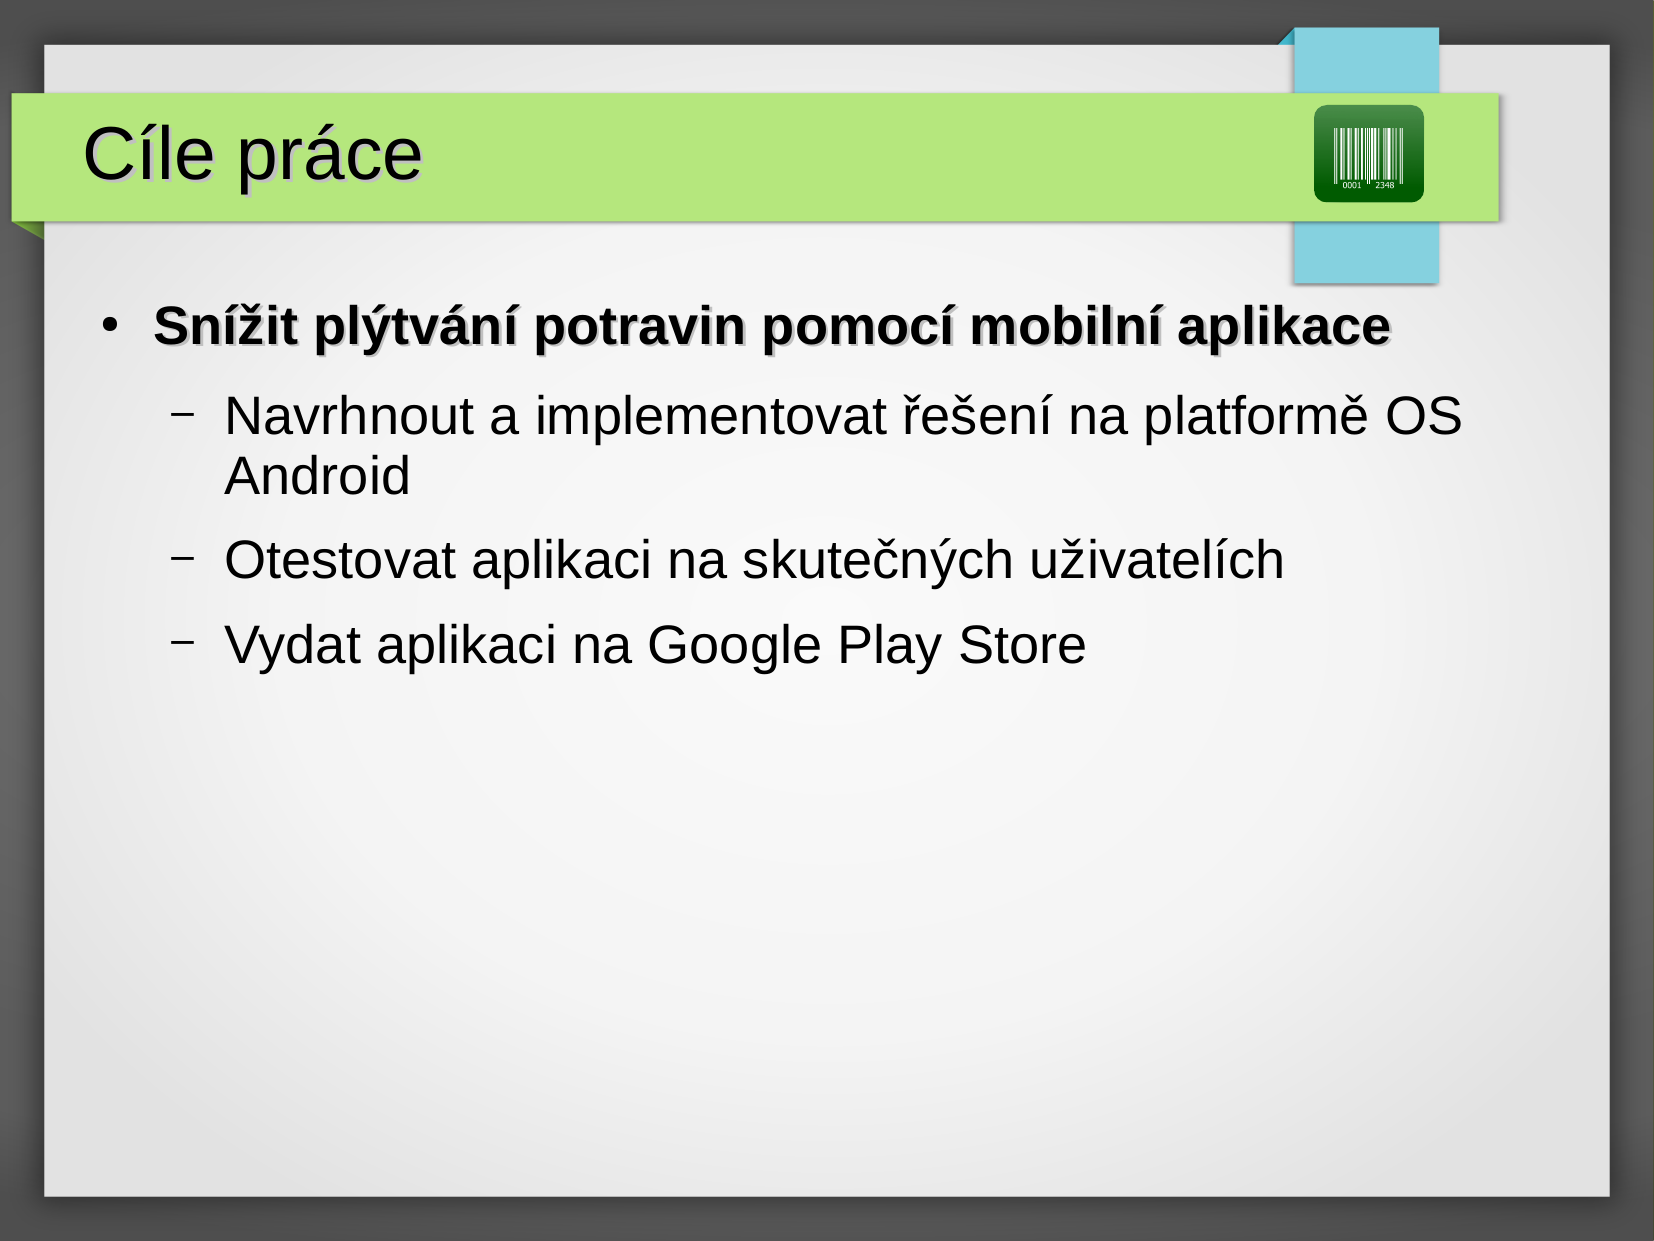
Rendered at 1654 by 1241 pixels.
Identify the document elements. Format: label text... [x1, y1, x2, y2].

picture [0, 0, 1654, 1241]
title Cíle práce [82, 94, 1264, 213]
list Snížit plýtvání potravin pomocí mobilní aplikace Navrhnout a implementovat řešení na platformě OS Android Otestovat aplikaci na skutečných uživatelích Vydat aplikaci na Google Play Store [82, 295, 1571, 1015]
